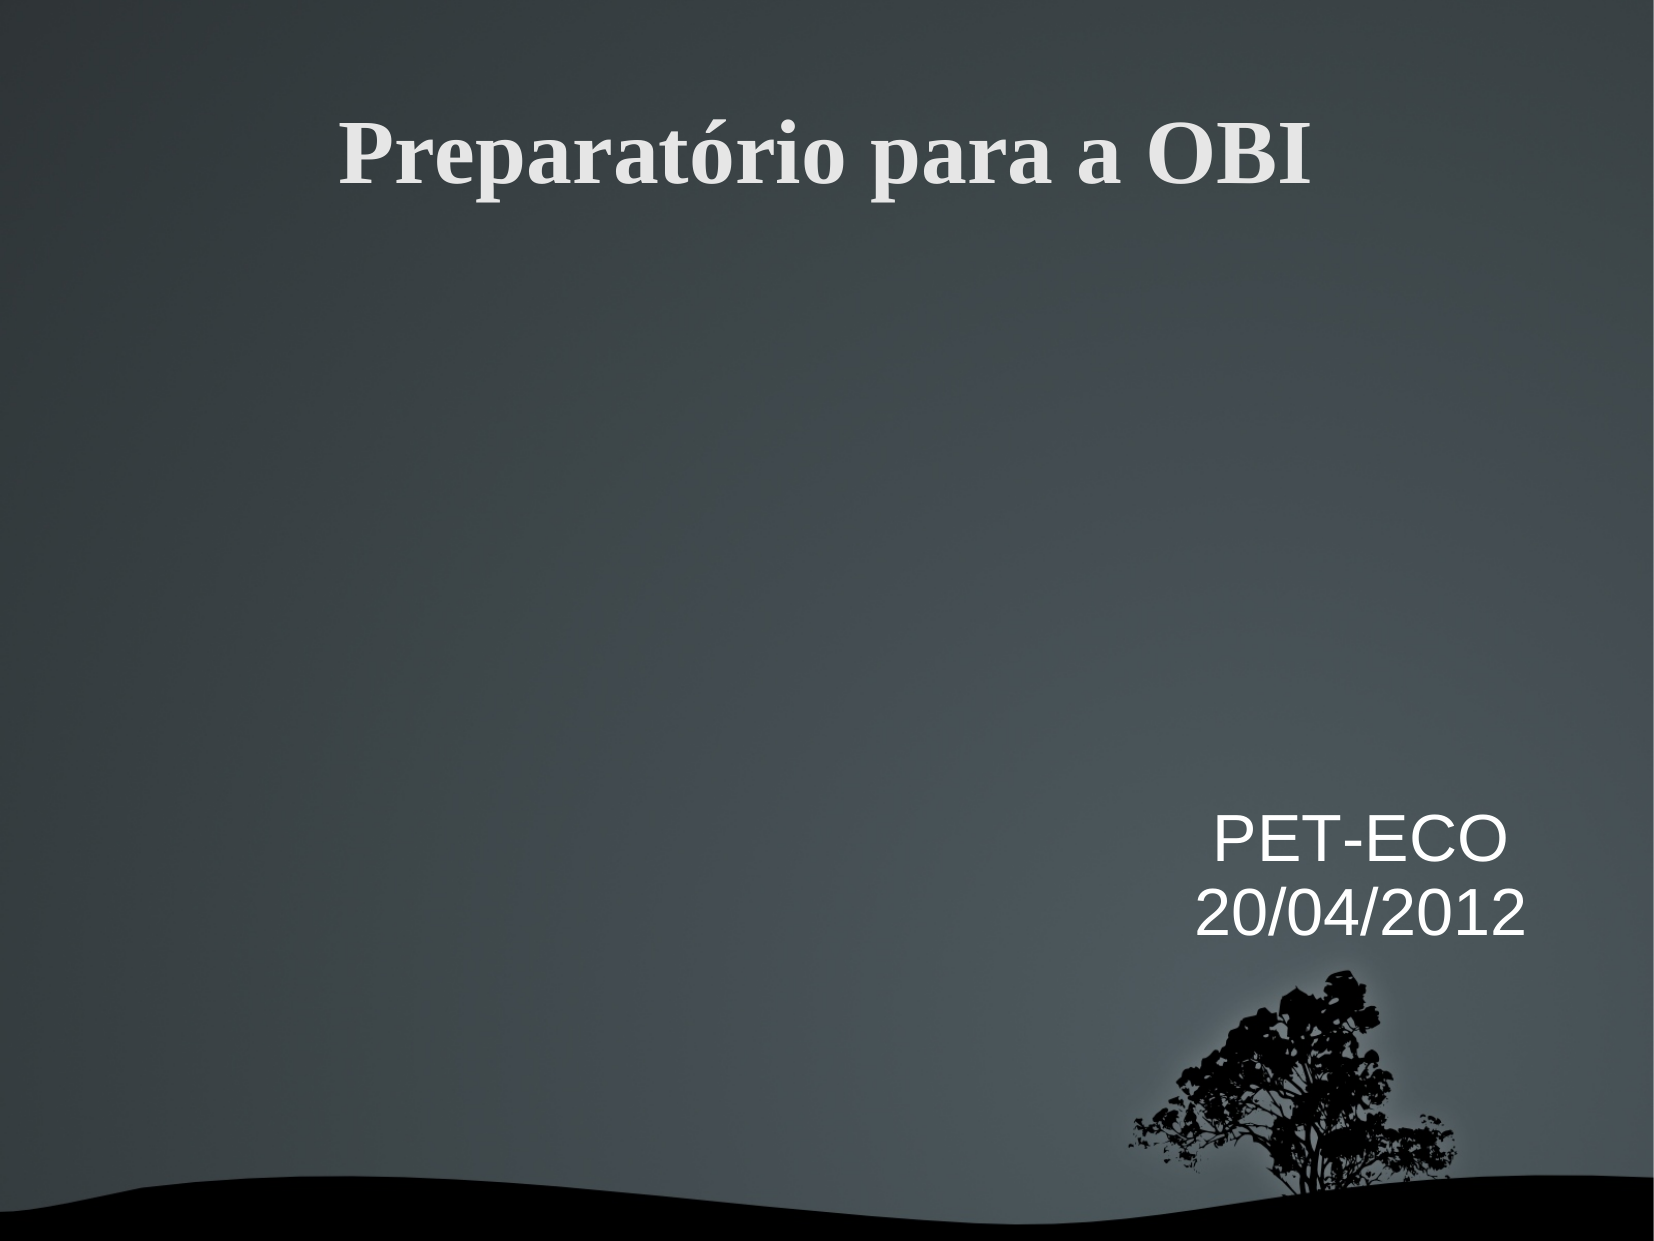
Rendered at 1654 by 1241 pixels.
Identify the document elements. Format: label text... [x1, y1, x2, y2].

picture [0, 0, 1654, 1241]
title Preparatório para a OBI [82, 49, 1571, 257]
subtitle PET-ECO 20/04/2012 [1151, 649, 1571, 1102]
